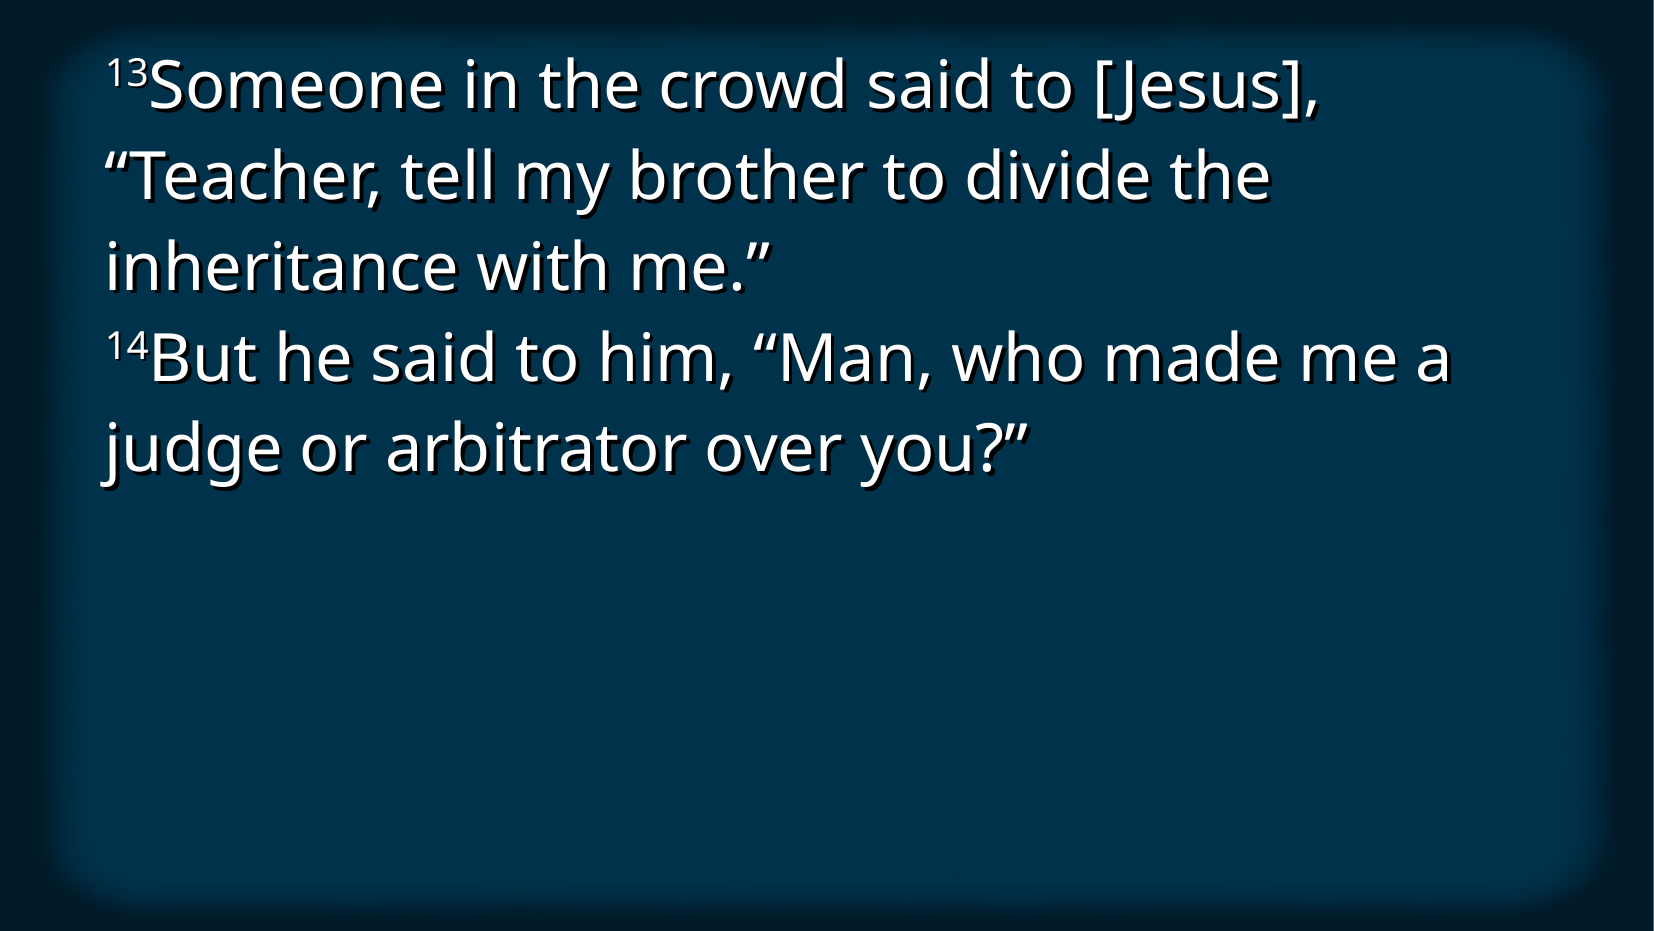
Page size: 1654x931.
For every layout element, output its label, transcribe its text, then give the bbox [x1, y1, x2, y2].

picture [0, 0, 1654, 931]
text_box 13Someone in the crowd said to [Jesus], “Teacher, tell my brother to divide the inheritance with me.” 14But he said to him, “Man, who made me a judge or arbitrator over you?” [90, 30, 1576, 489]
